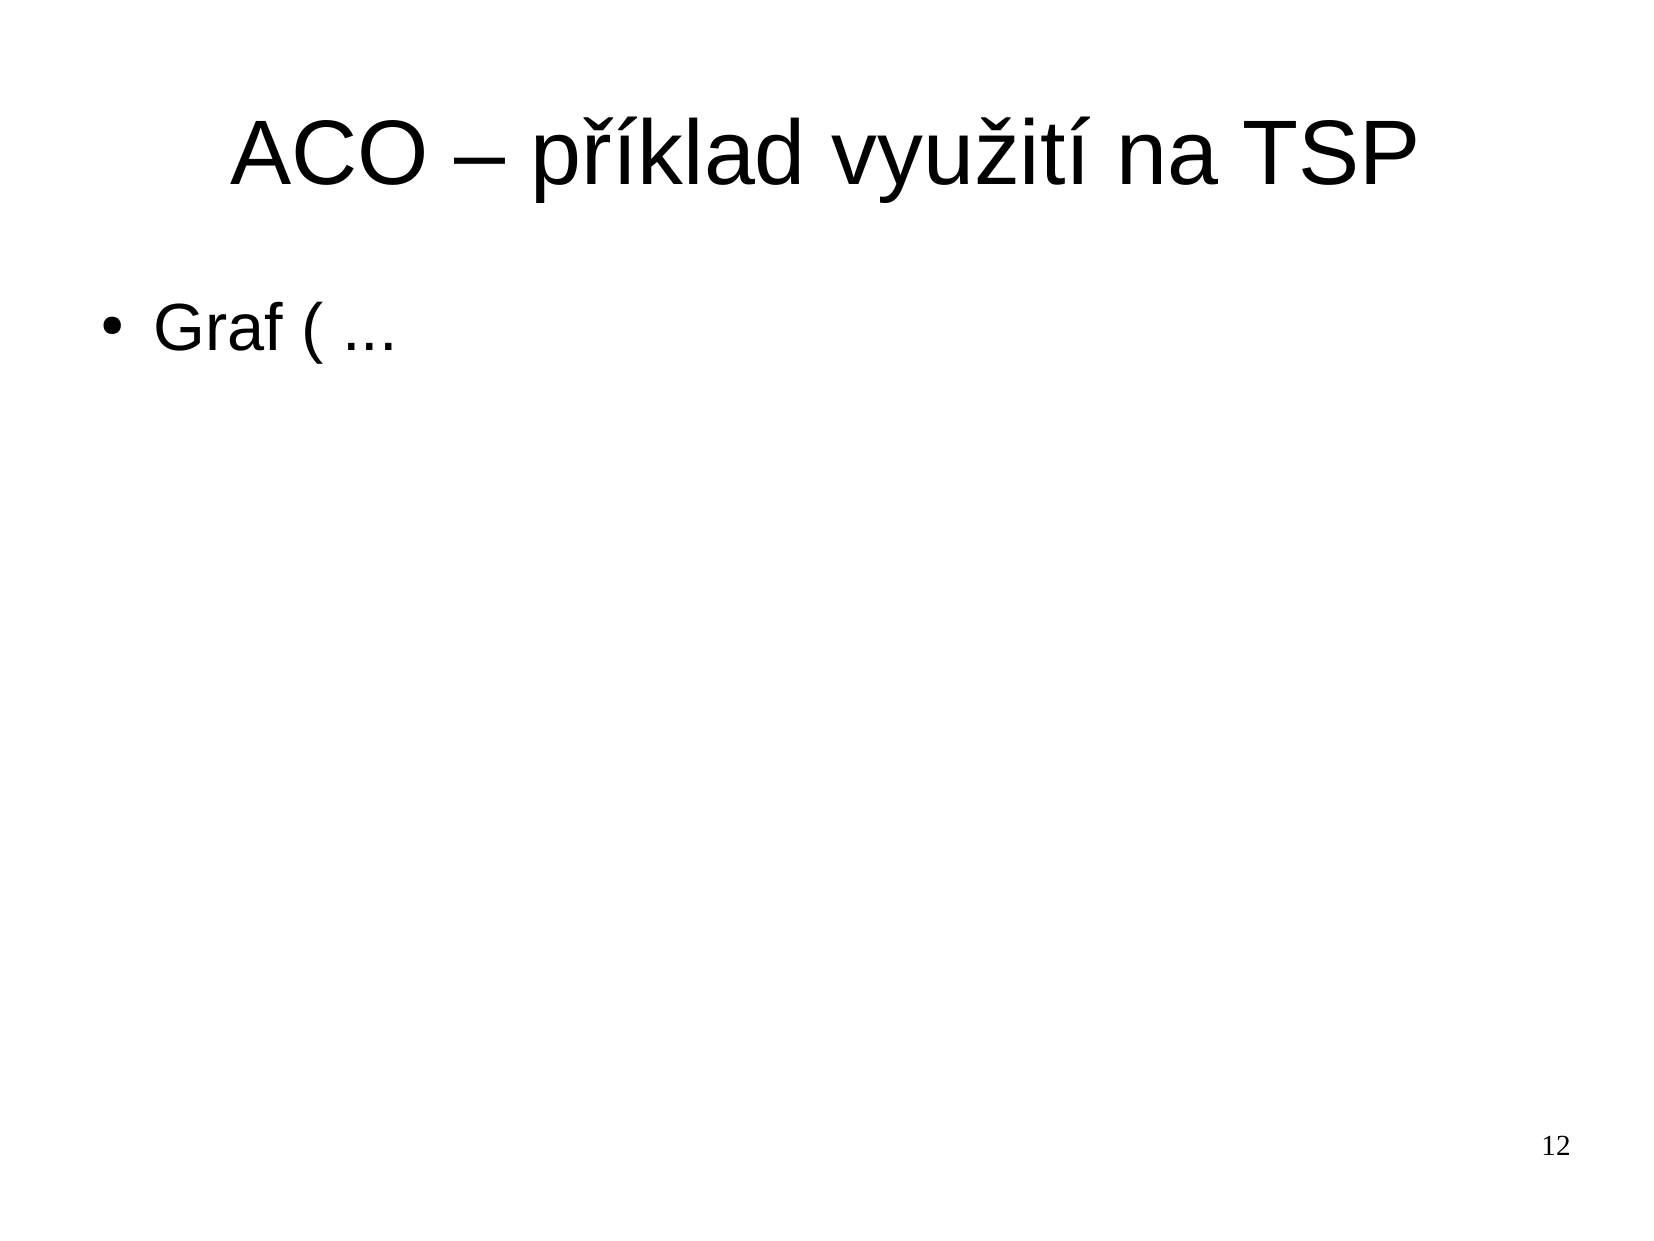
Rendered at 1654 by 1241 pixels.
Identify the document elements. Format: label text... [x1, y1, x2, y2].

list Graf ( ... [82, 290, 1571, 1109]
title ACO – příklad využití na TSP [82, 49, 1571, 257]
